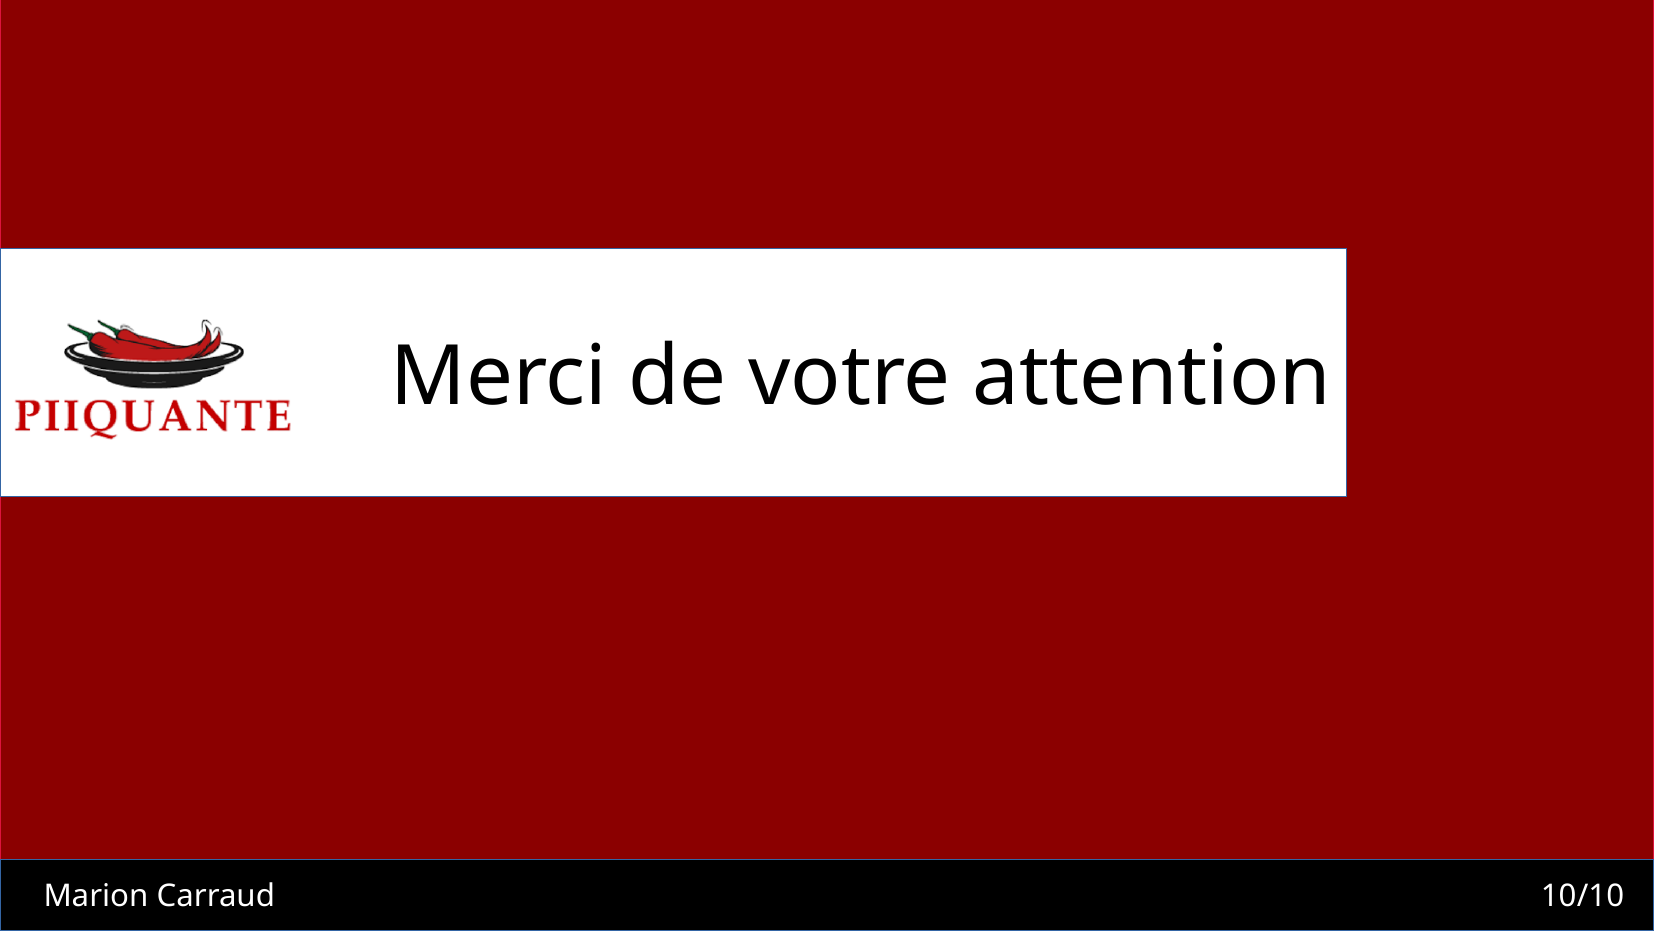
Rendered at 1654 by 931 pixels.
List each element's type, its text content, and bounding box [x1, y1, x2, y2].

text_box Merci de votre attention [0, 248, 1347, 497]
title Marion Carraud [0, 859, 319, 931]
text_box [0, 0, 1654, 931]
title 10/10 [1511, 859, 1654, 931]
picture [0, 307, 308, 447]
